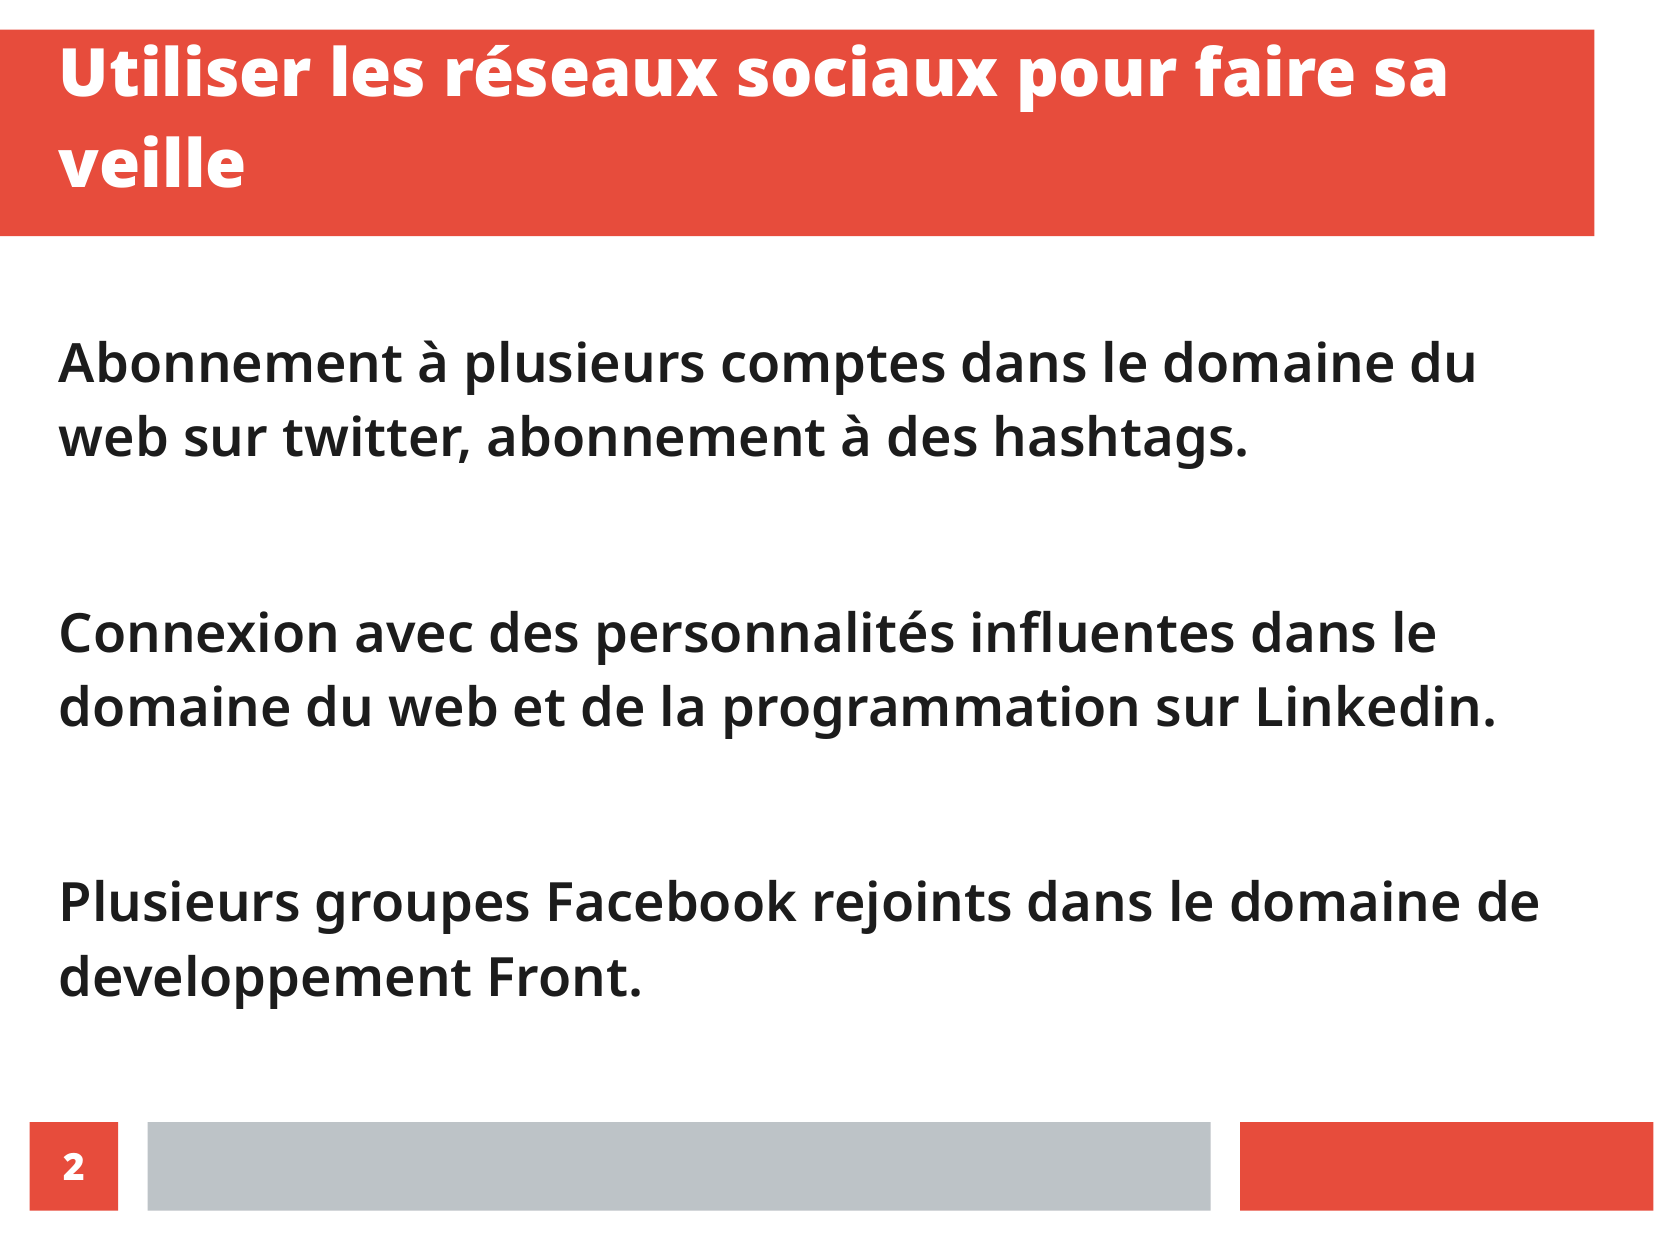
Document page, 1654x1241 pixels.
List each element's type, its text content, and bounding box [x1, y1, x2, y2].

title Utiliser les réseaux sociaux pour faire sa veille [59, 59, 1595, 207]
list Abonnement à plusieurs comptes dans le domaine du web sur twitter, abonnement à des hashtags. Connexion avec des personnalités influentes dans le domaine du web et de la programmation sur Linkedin. Plusieurs groupes Facebook rejoints dans le domaine de developpement Front. [59, 324, 1565, 1093]
